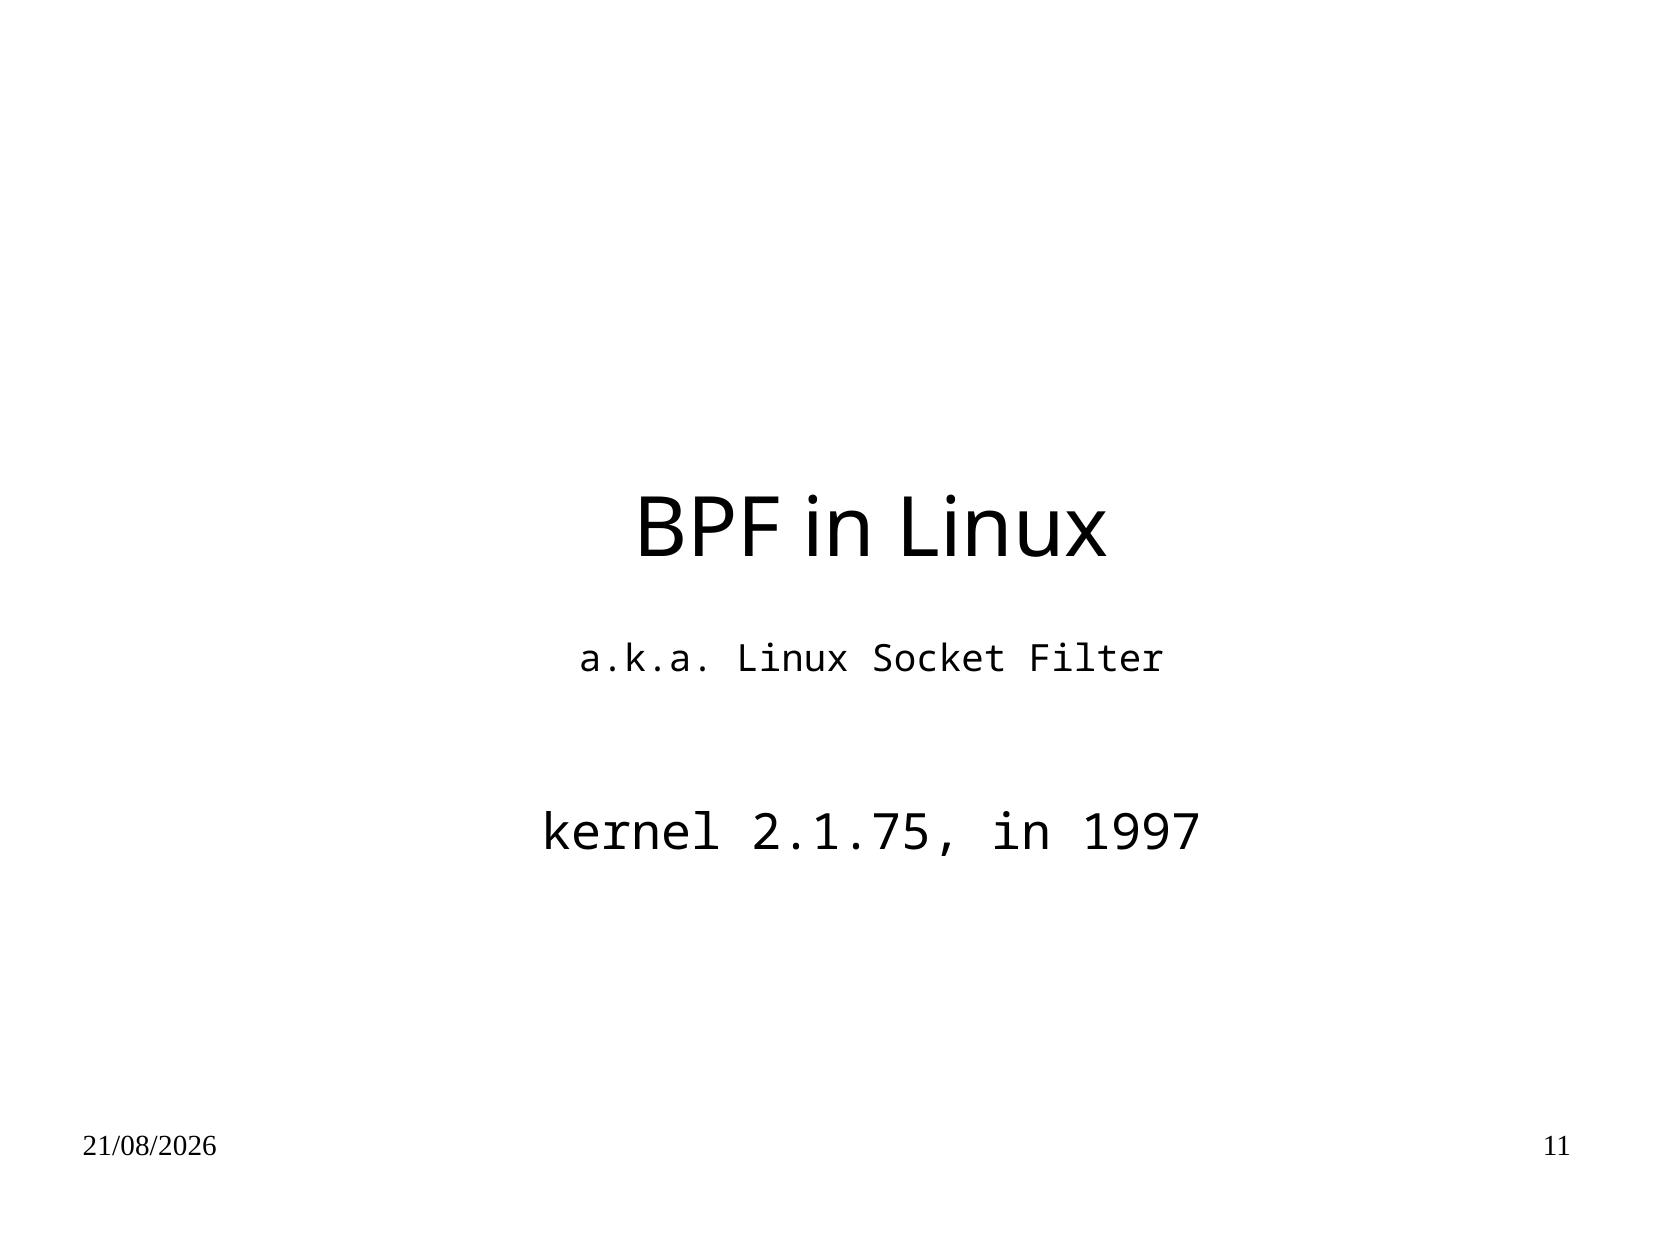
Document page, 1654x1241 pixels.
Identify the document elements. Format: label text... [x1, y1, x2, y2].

subtitle BPF in Linux a.k.a. Linux Socket Filter kernel 2.1.75, in 1997 [210, 315, 1498, 1017]
